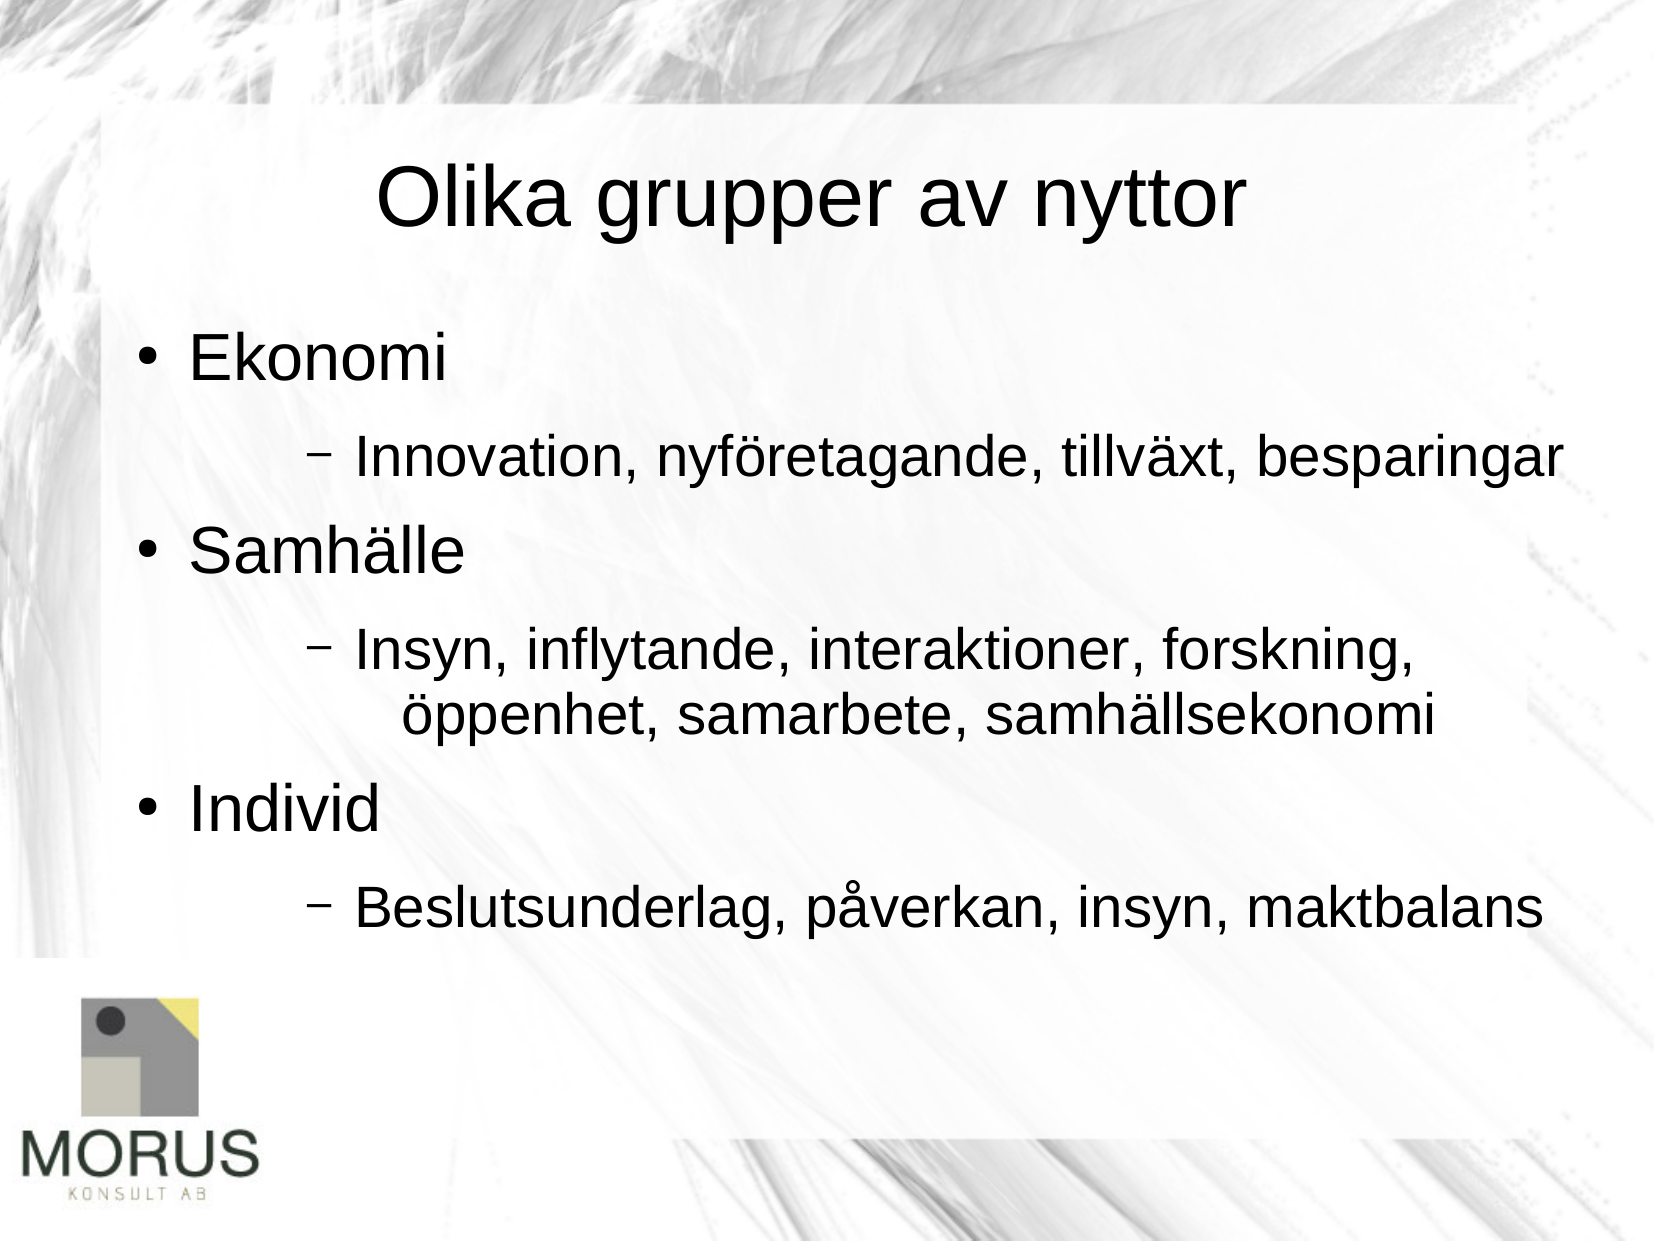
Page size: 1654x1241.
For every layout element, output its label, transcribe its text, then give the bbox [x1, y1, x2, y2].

list Ekonomi Innovation, nyföretagande, tillväxt, besparingar Samhälle Insyn, inflytande, interaktioner, forskning, öppenhet, samarbete, samhällsekonomi Individ Beslutsunderlag, påverkan, insyn, maktbalans [118, 319, 1571, 1040]
picture [0, 0, 1654, 1241]
title Olika grupper av nyttor [118, 112, 1506, 281]
